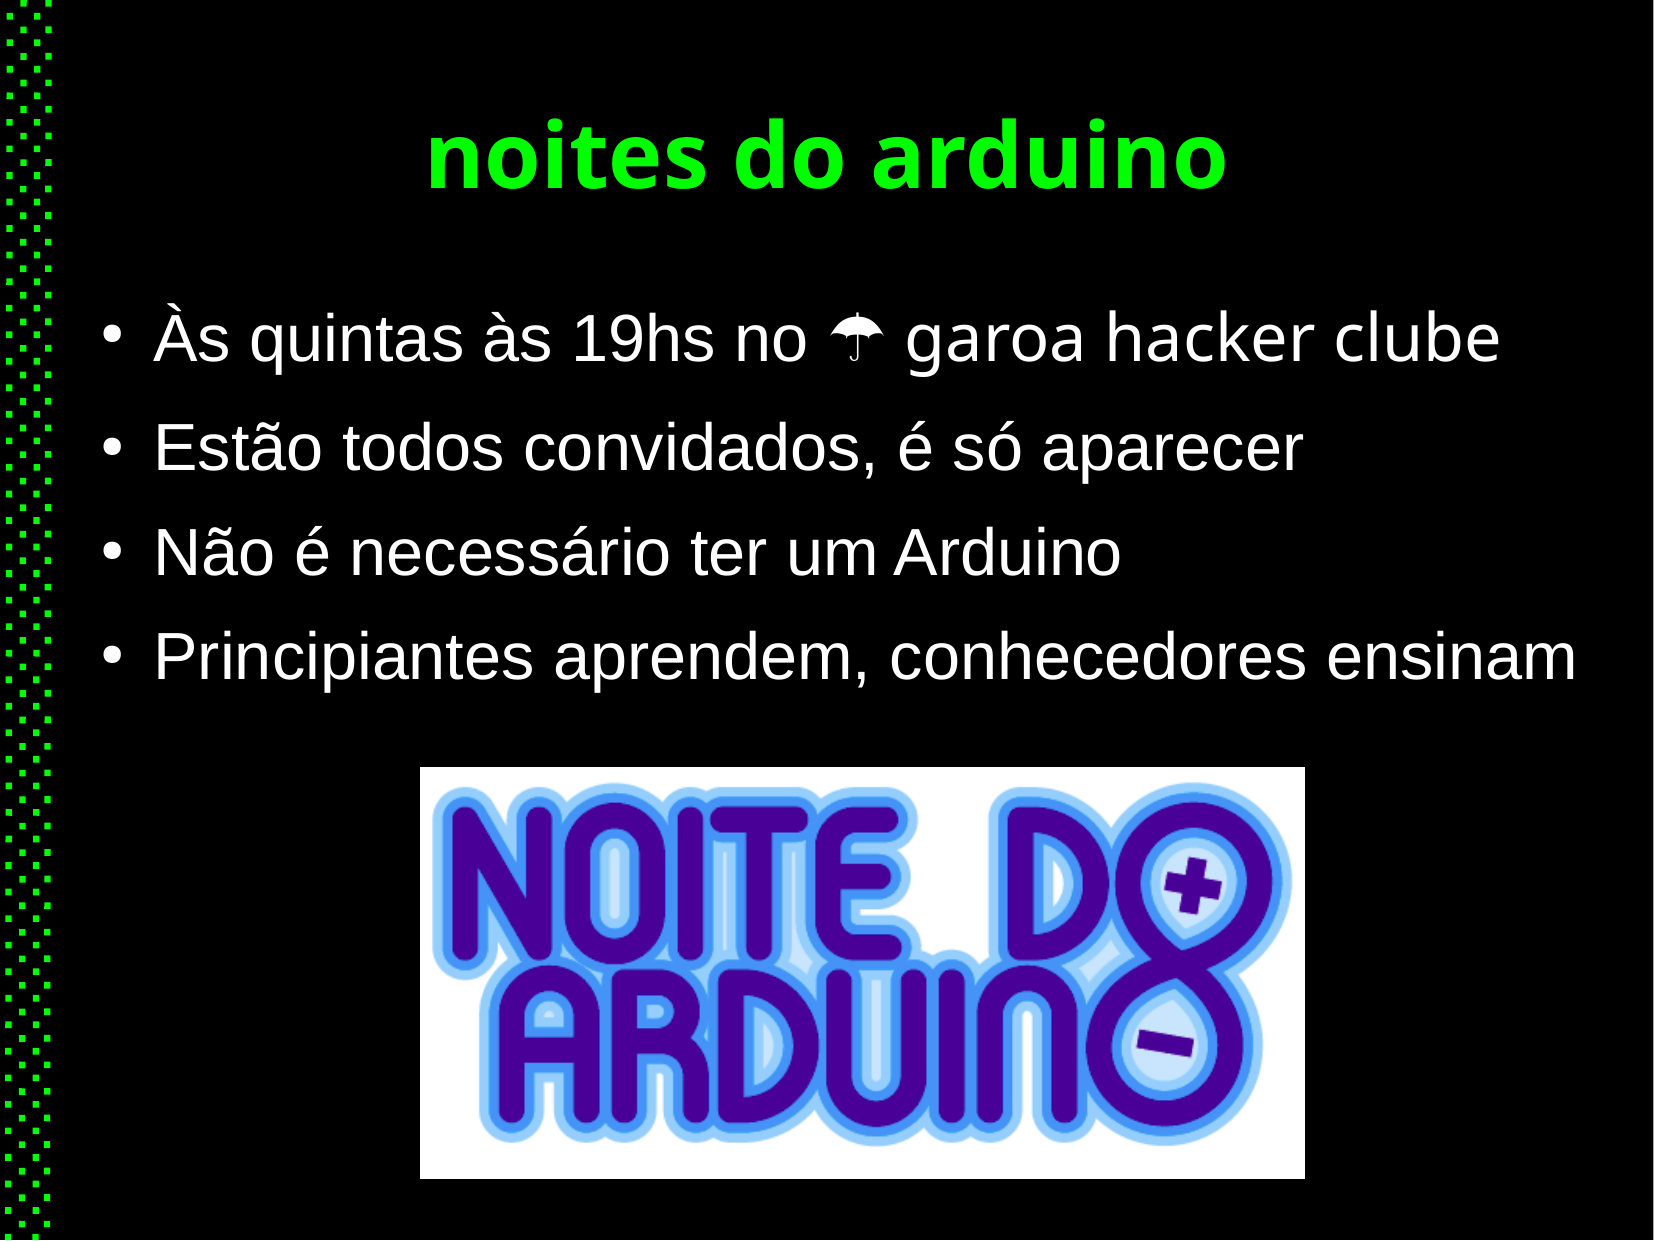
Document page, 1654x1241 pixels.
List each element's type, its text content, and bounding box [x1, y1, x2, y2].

list Às quintas às 19hs no ☂ garoa hacker clube Estão todos convidados, é só aparecer Não é necessário ter um Arduino Principiantes aprendem, conhecedores ensinam [82, 290, 1621, 1109]
picture [420, 767, 1305, 1179]
title noites do arduino [82, 49, 1571, 257]
